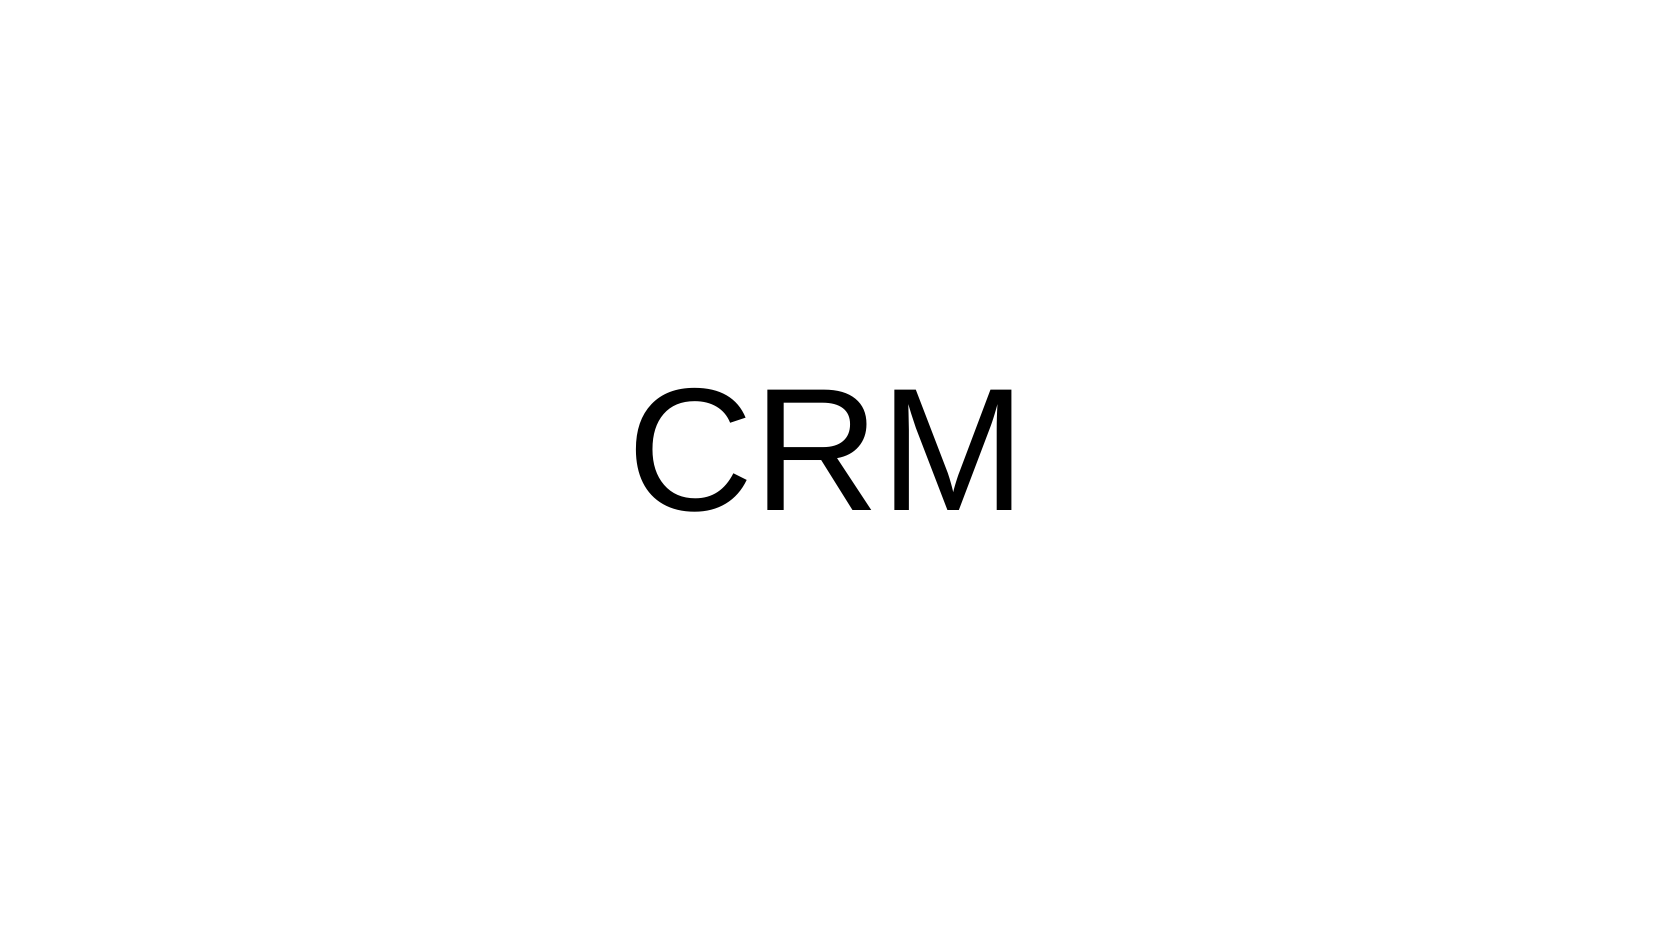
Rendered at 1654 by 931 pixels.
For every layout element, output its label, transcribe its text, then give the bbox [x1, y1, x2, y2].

title CRM [82, 37, 1571, 863]
